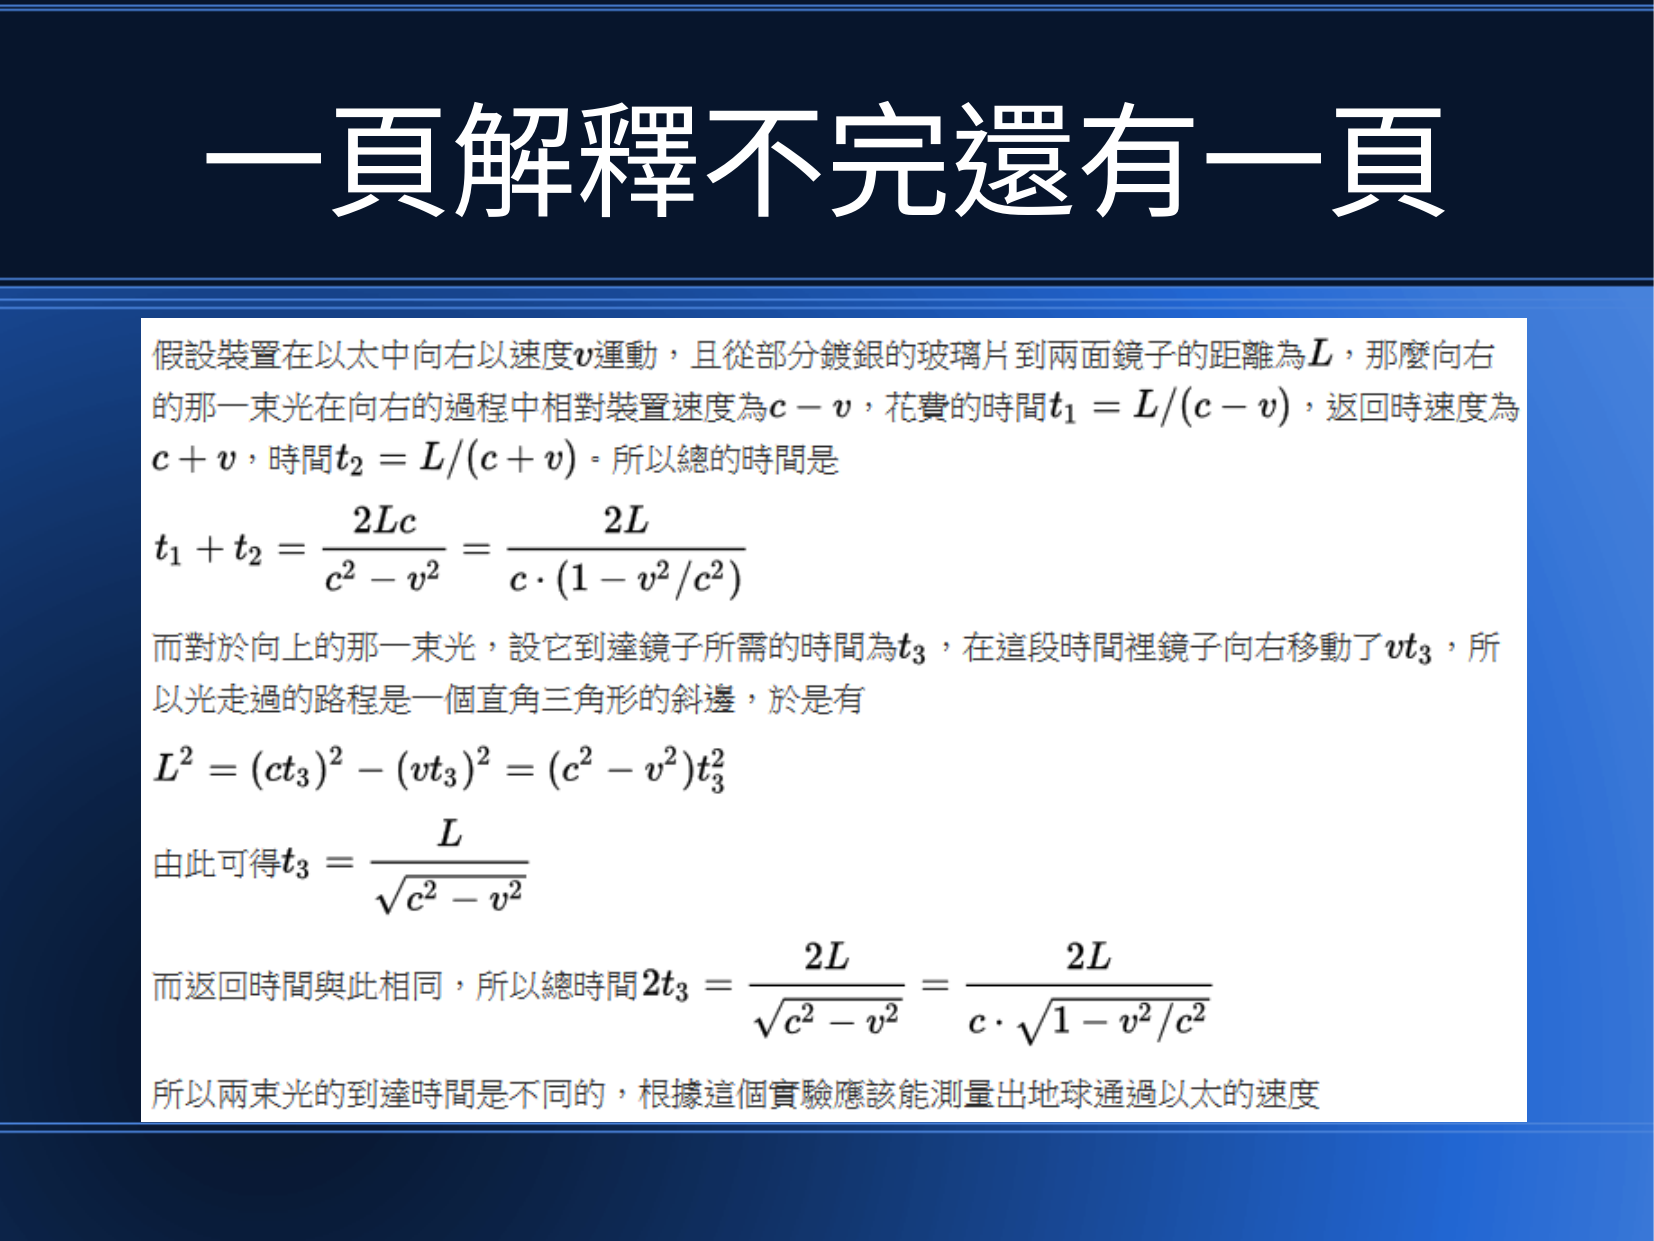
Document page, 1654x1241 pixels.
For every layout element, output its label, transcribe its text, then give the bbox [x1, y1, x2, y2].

picture [0, 0, 1654, 1241]
title 一頁解釋不完還有一頁 [82, 49, 1571, 257]
